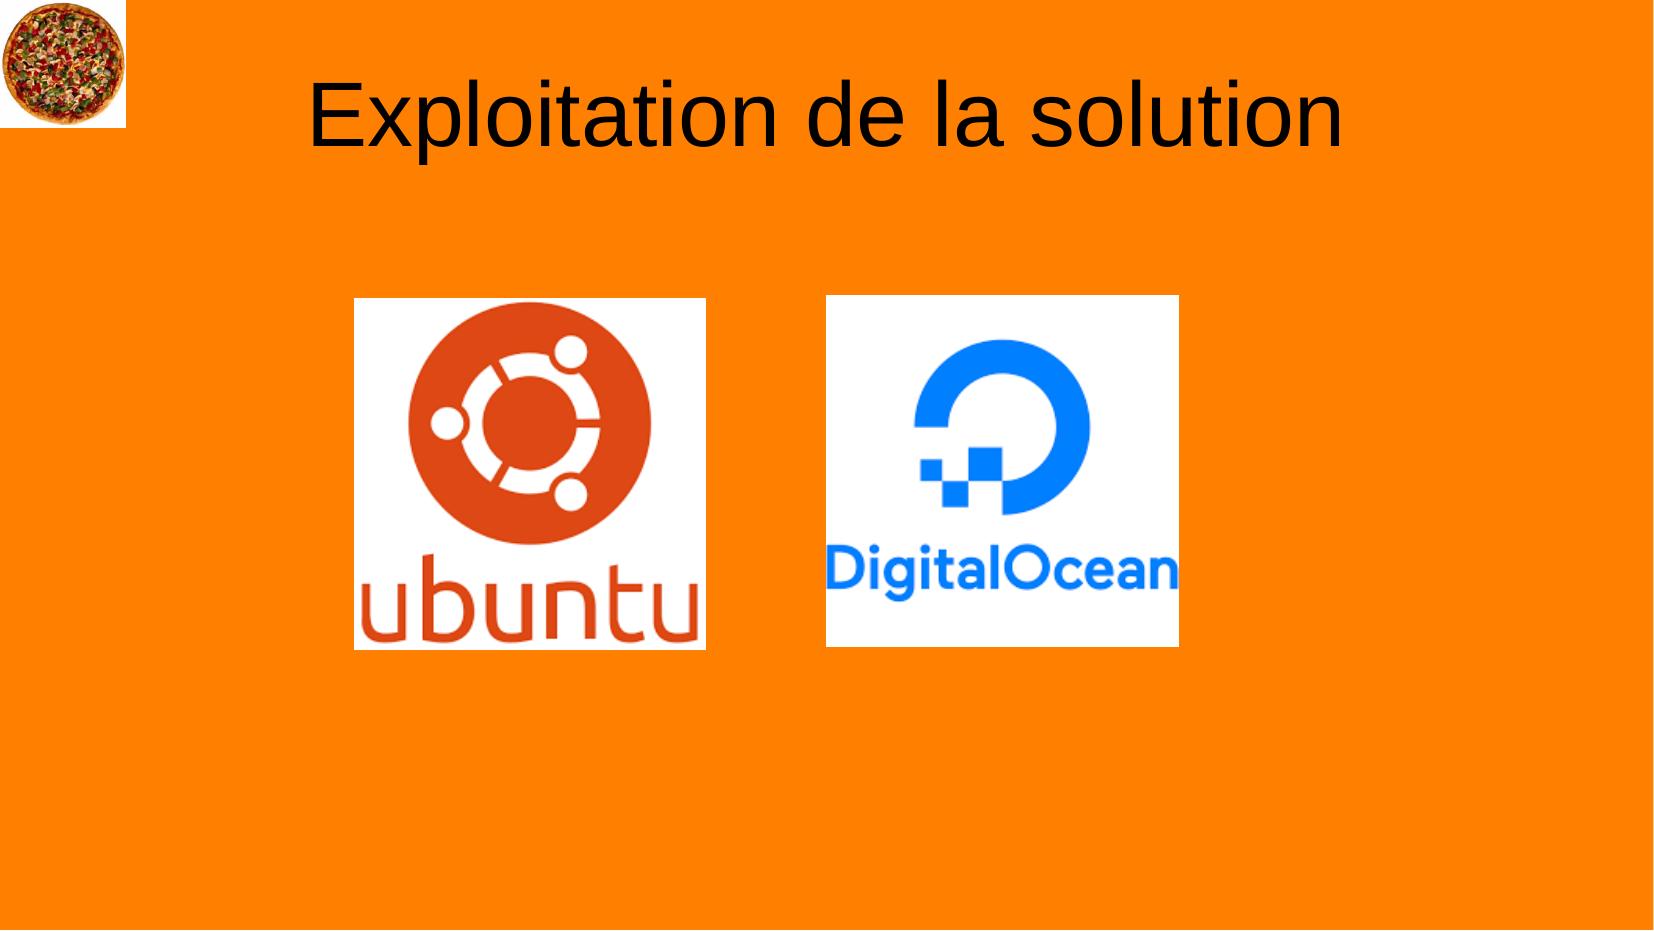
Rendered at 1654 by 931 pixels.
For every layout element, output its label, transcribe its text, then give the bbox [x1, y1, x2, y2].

picture [826, 295, 1179, 647]
picture [0, 0, 126, 128]
picture [354, 298, 706, 650]
title Exploitation de la solution [82, 37, 1571, 193]
